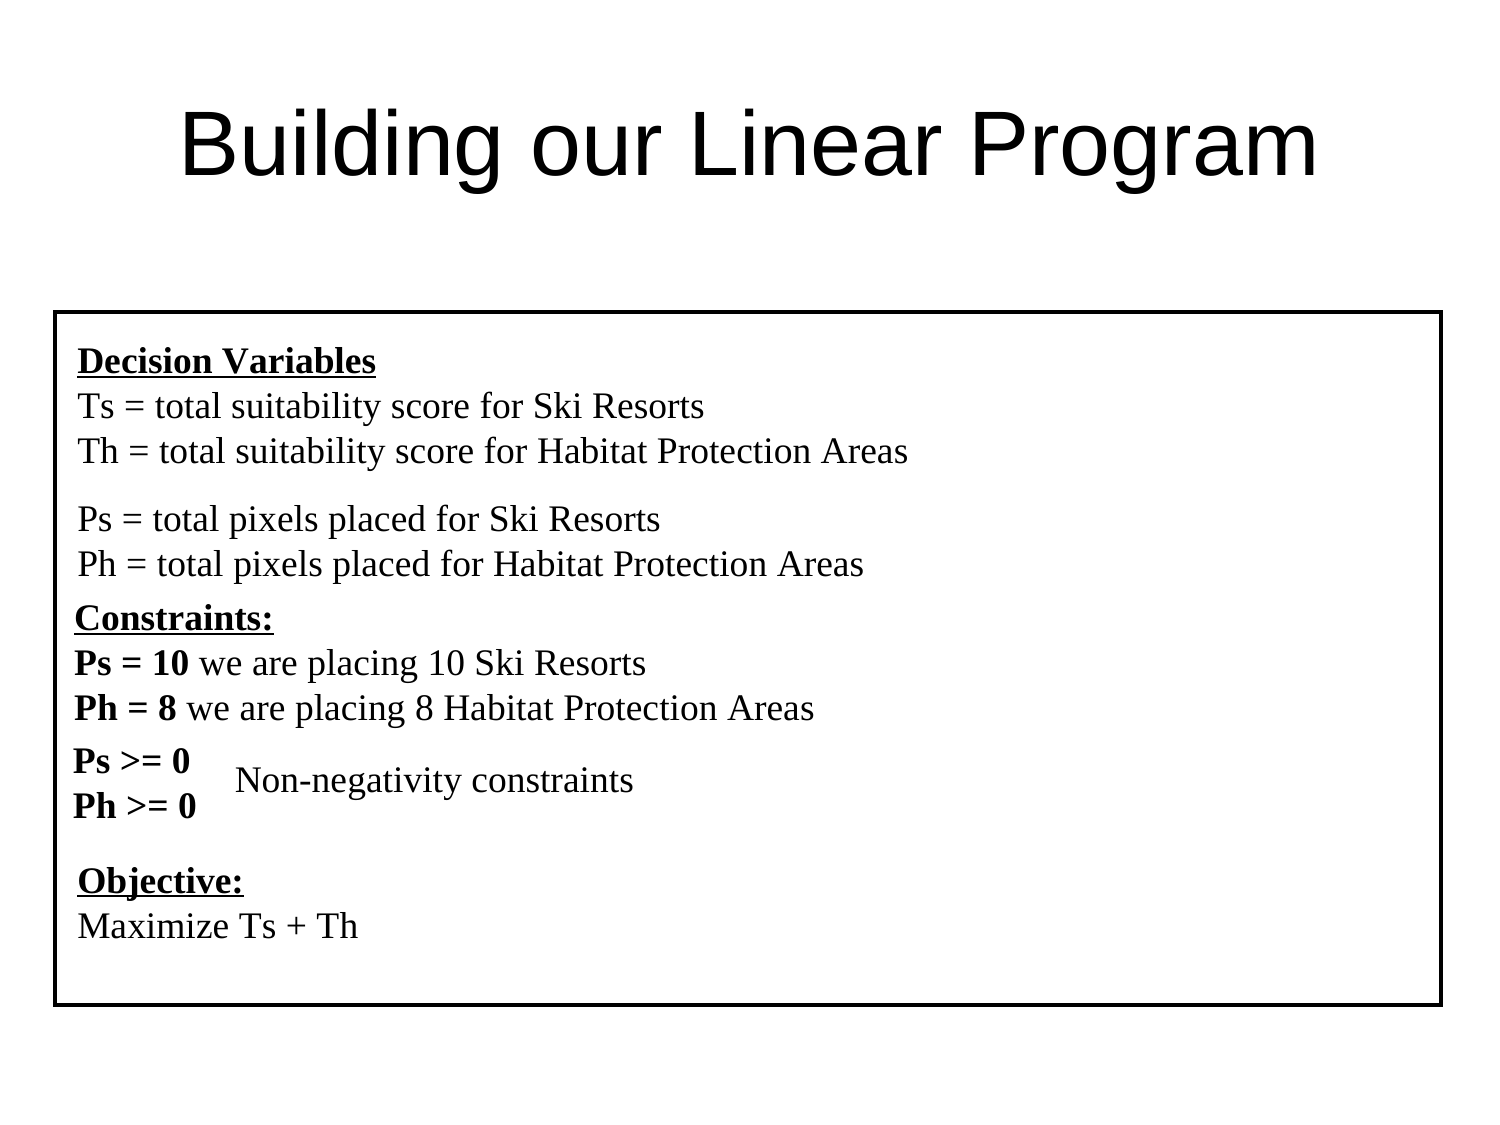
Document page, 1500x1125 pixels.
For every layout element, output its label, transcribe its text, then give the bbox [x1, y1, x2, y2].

title Building our Linear Program [75, 45, 1426, 233]
text_box Constraints: Ps = 10 we are placing 10 Ski Resorts Ph = 8 we are placing 8 Habitat Protection Areas [59, 585, 1347, 805]
text_box Decision Variables Ts = total suitability score for Ski Resorts Th = total suitability score for Habitat Protection Areas Ps = total pixels placed for Ski Resorts Ph = total pixels placed for Habitat Protection Areas [62, 328, 1034, 585]
text_box Objective: Maximize Ts + Th [62, 847, 1351, 1022]
text_box Ps >= 0 Ph >= 0 [58, 728, 809, 834]
text_box Non-negativity constraints [219, 747, 1258, 808]
